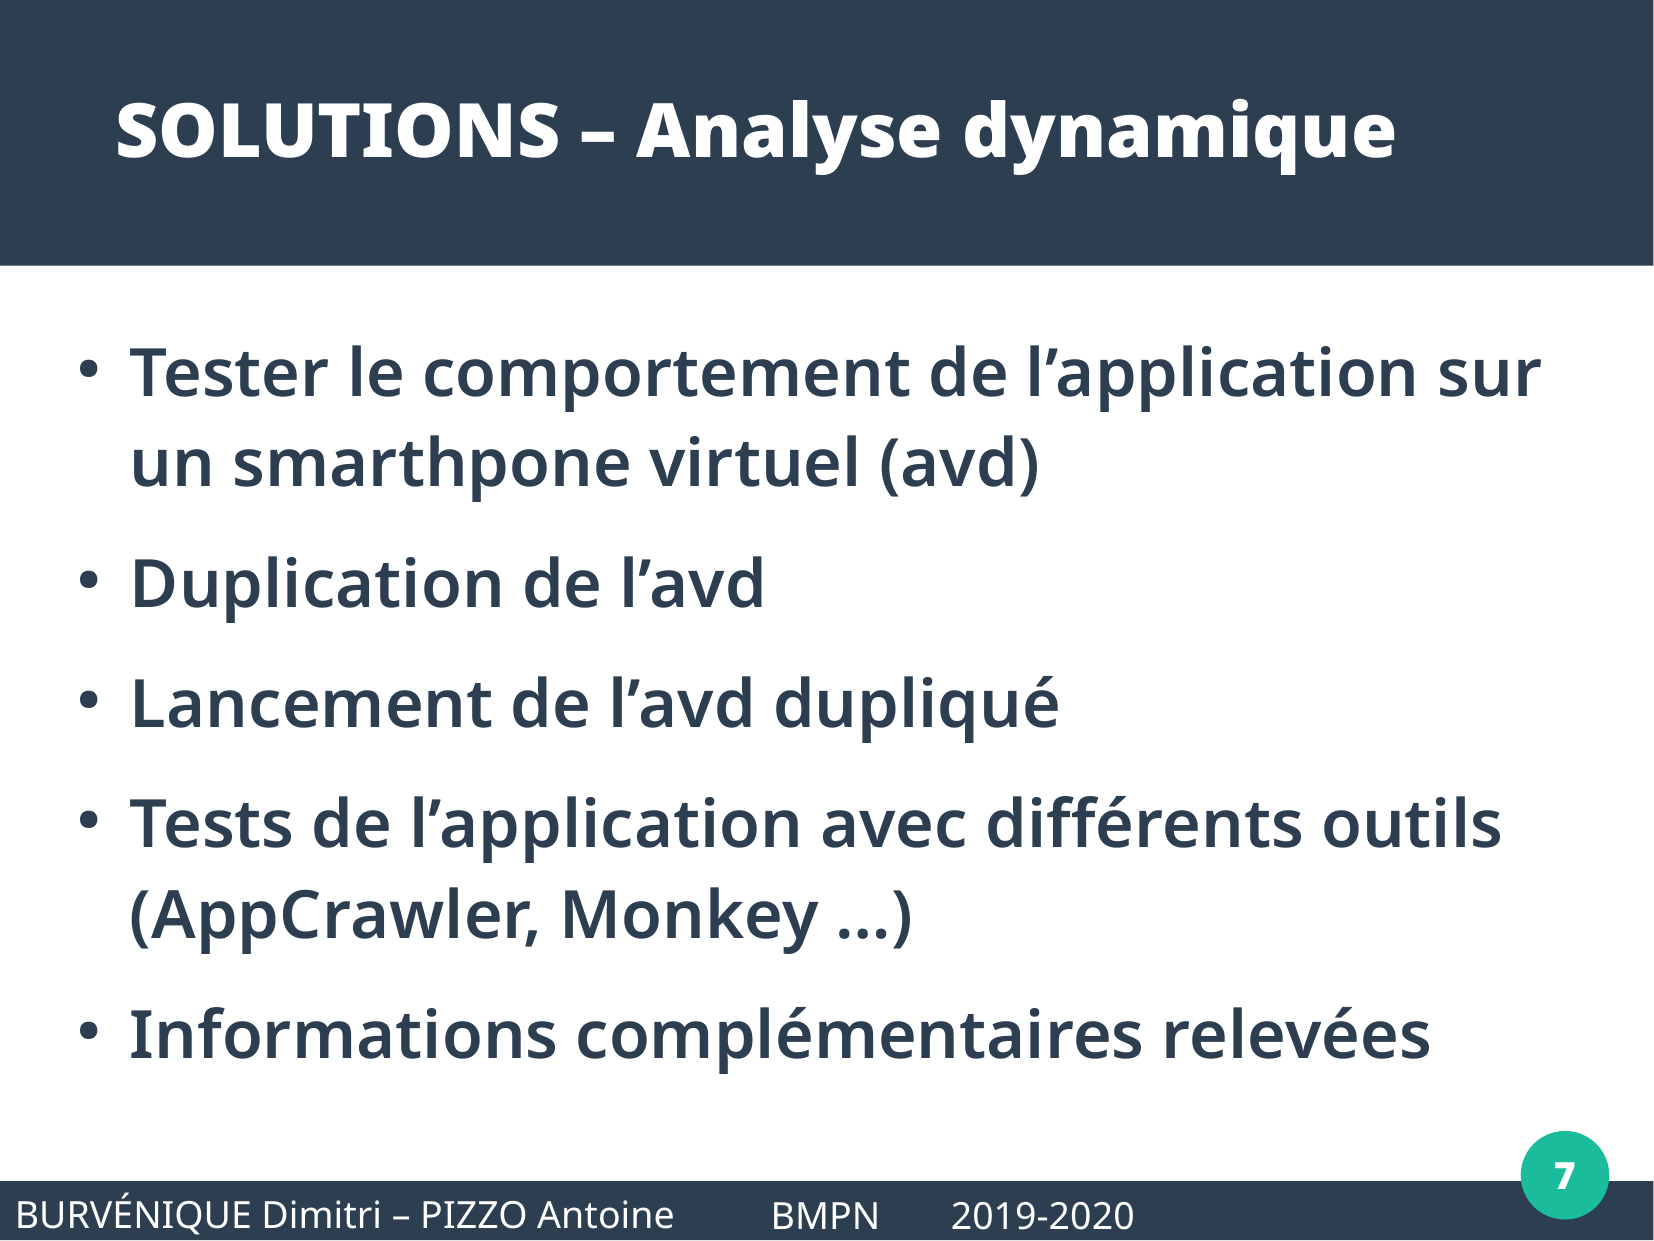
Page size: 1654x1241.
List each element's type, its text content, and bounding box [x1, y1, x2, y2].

text_box 2019-2020 [936, 1181, 1170, 1241]
text_box BURVÉNIQUE Dimitri – PIZZO Antoine [0, 1181, 755, 1241]
title SOLUTIONS – Analyse dynamique [115, 49, 1539, 207]
list Tester le comportement de l’application sur un smarthpone virtuel (avd) Duplication de l’avd Lancement de l’avd dupliqué Tests de l’application avec différents outils (AppCrawler, Monkey …) Informations complémentaires relevées [59, 324, 1595, 1152]
text_box BMPN [755, 1181, 898, 1241]
